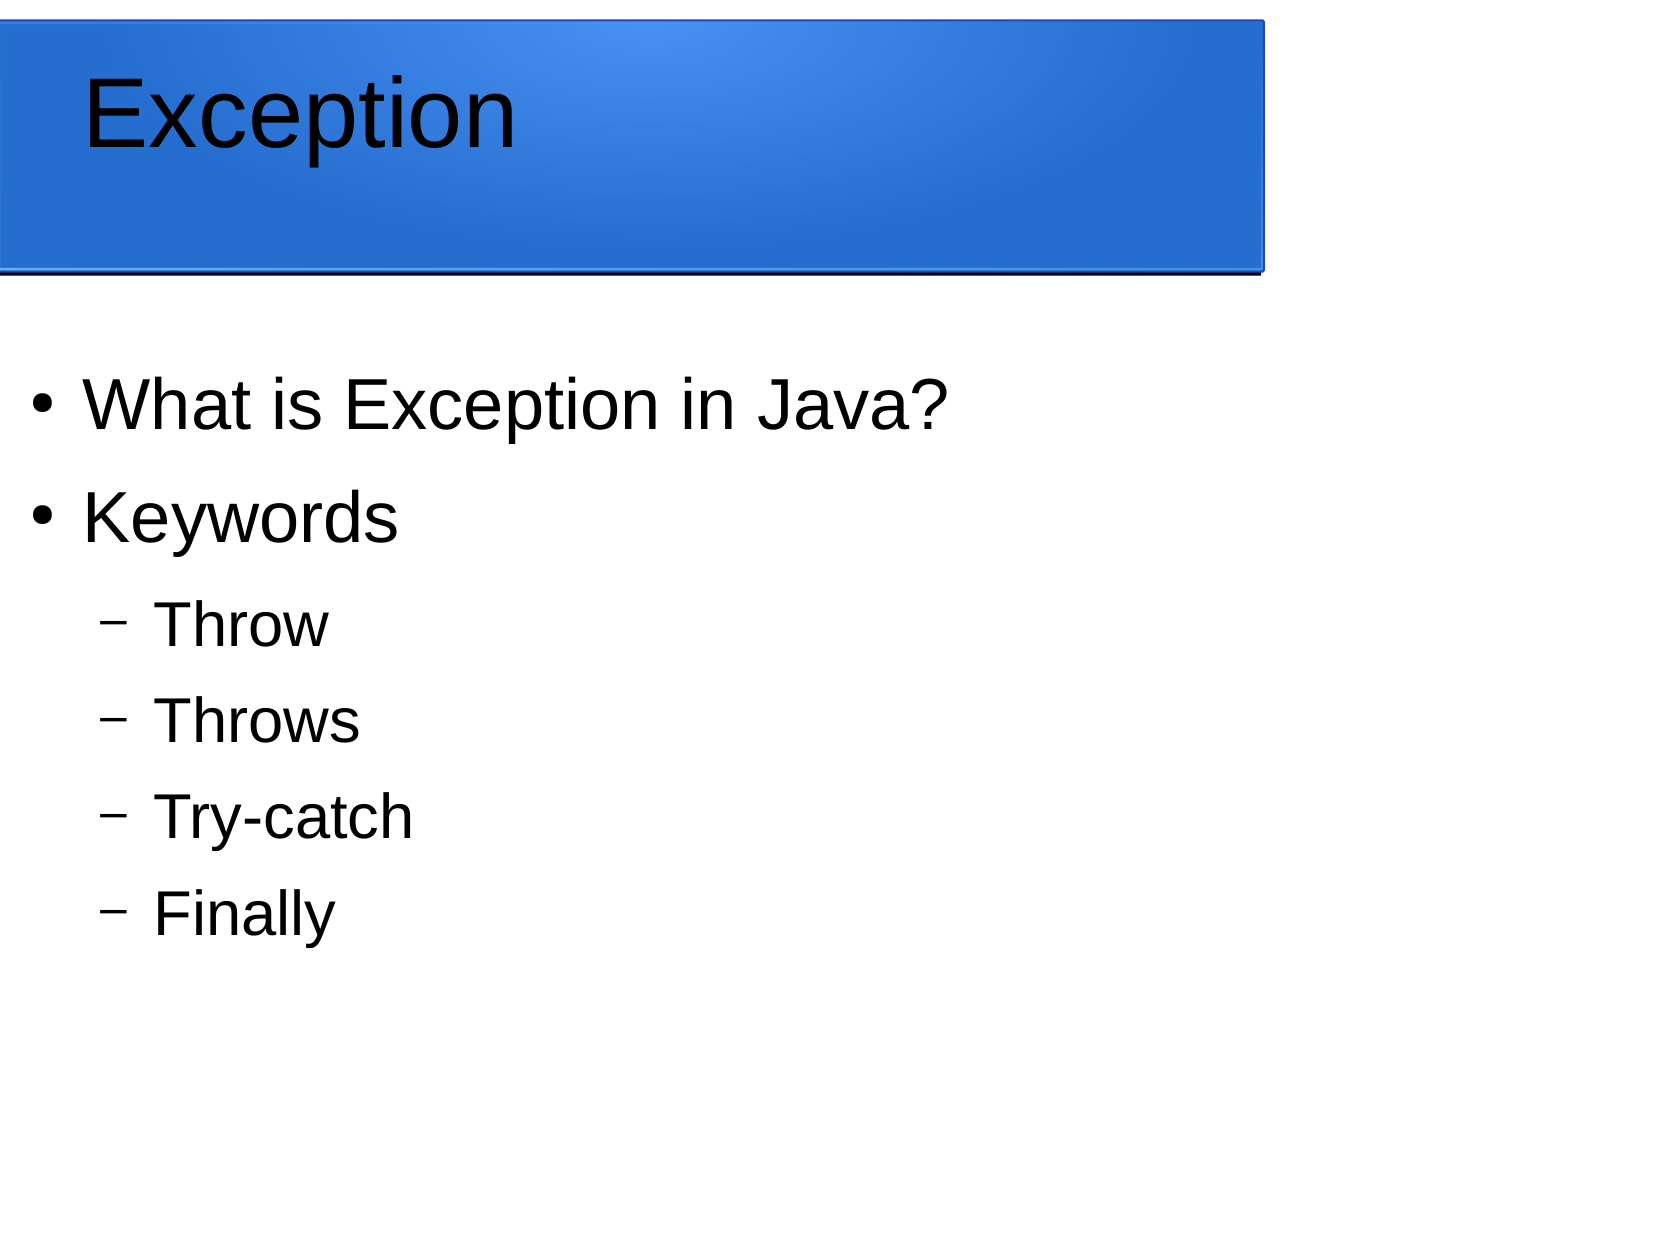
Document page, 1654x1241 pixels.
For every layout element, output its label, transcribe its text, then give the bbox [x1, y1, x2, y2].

title Exception [82, 47, 1235, 290]
list What is Exception in Java? Keywords Throw Throws Try-catch Finally [11, 364, 1501, 1216]
